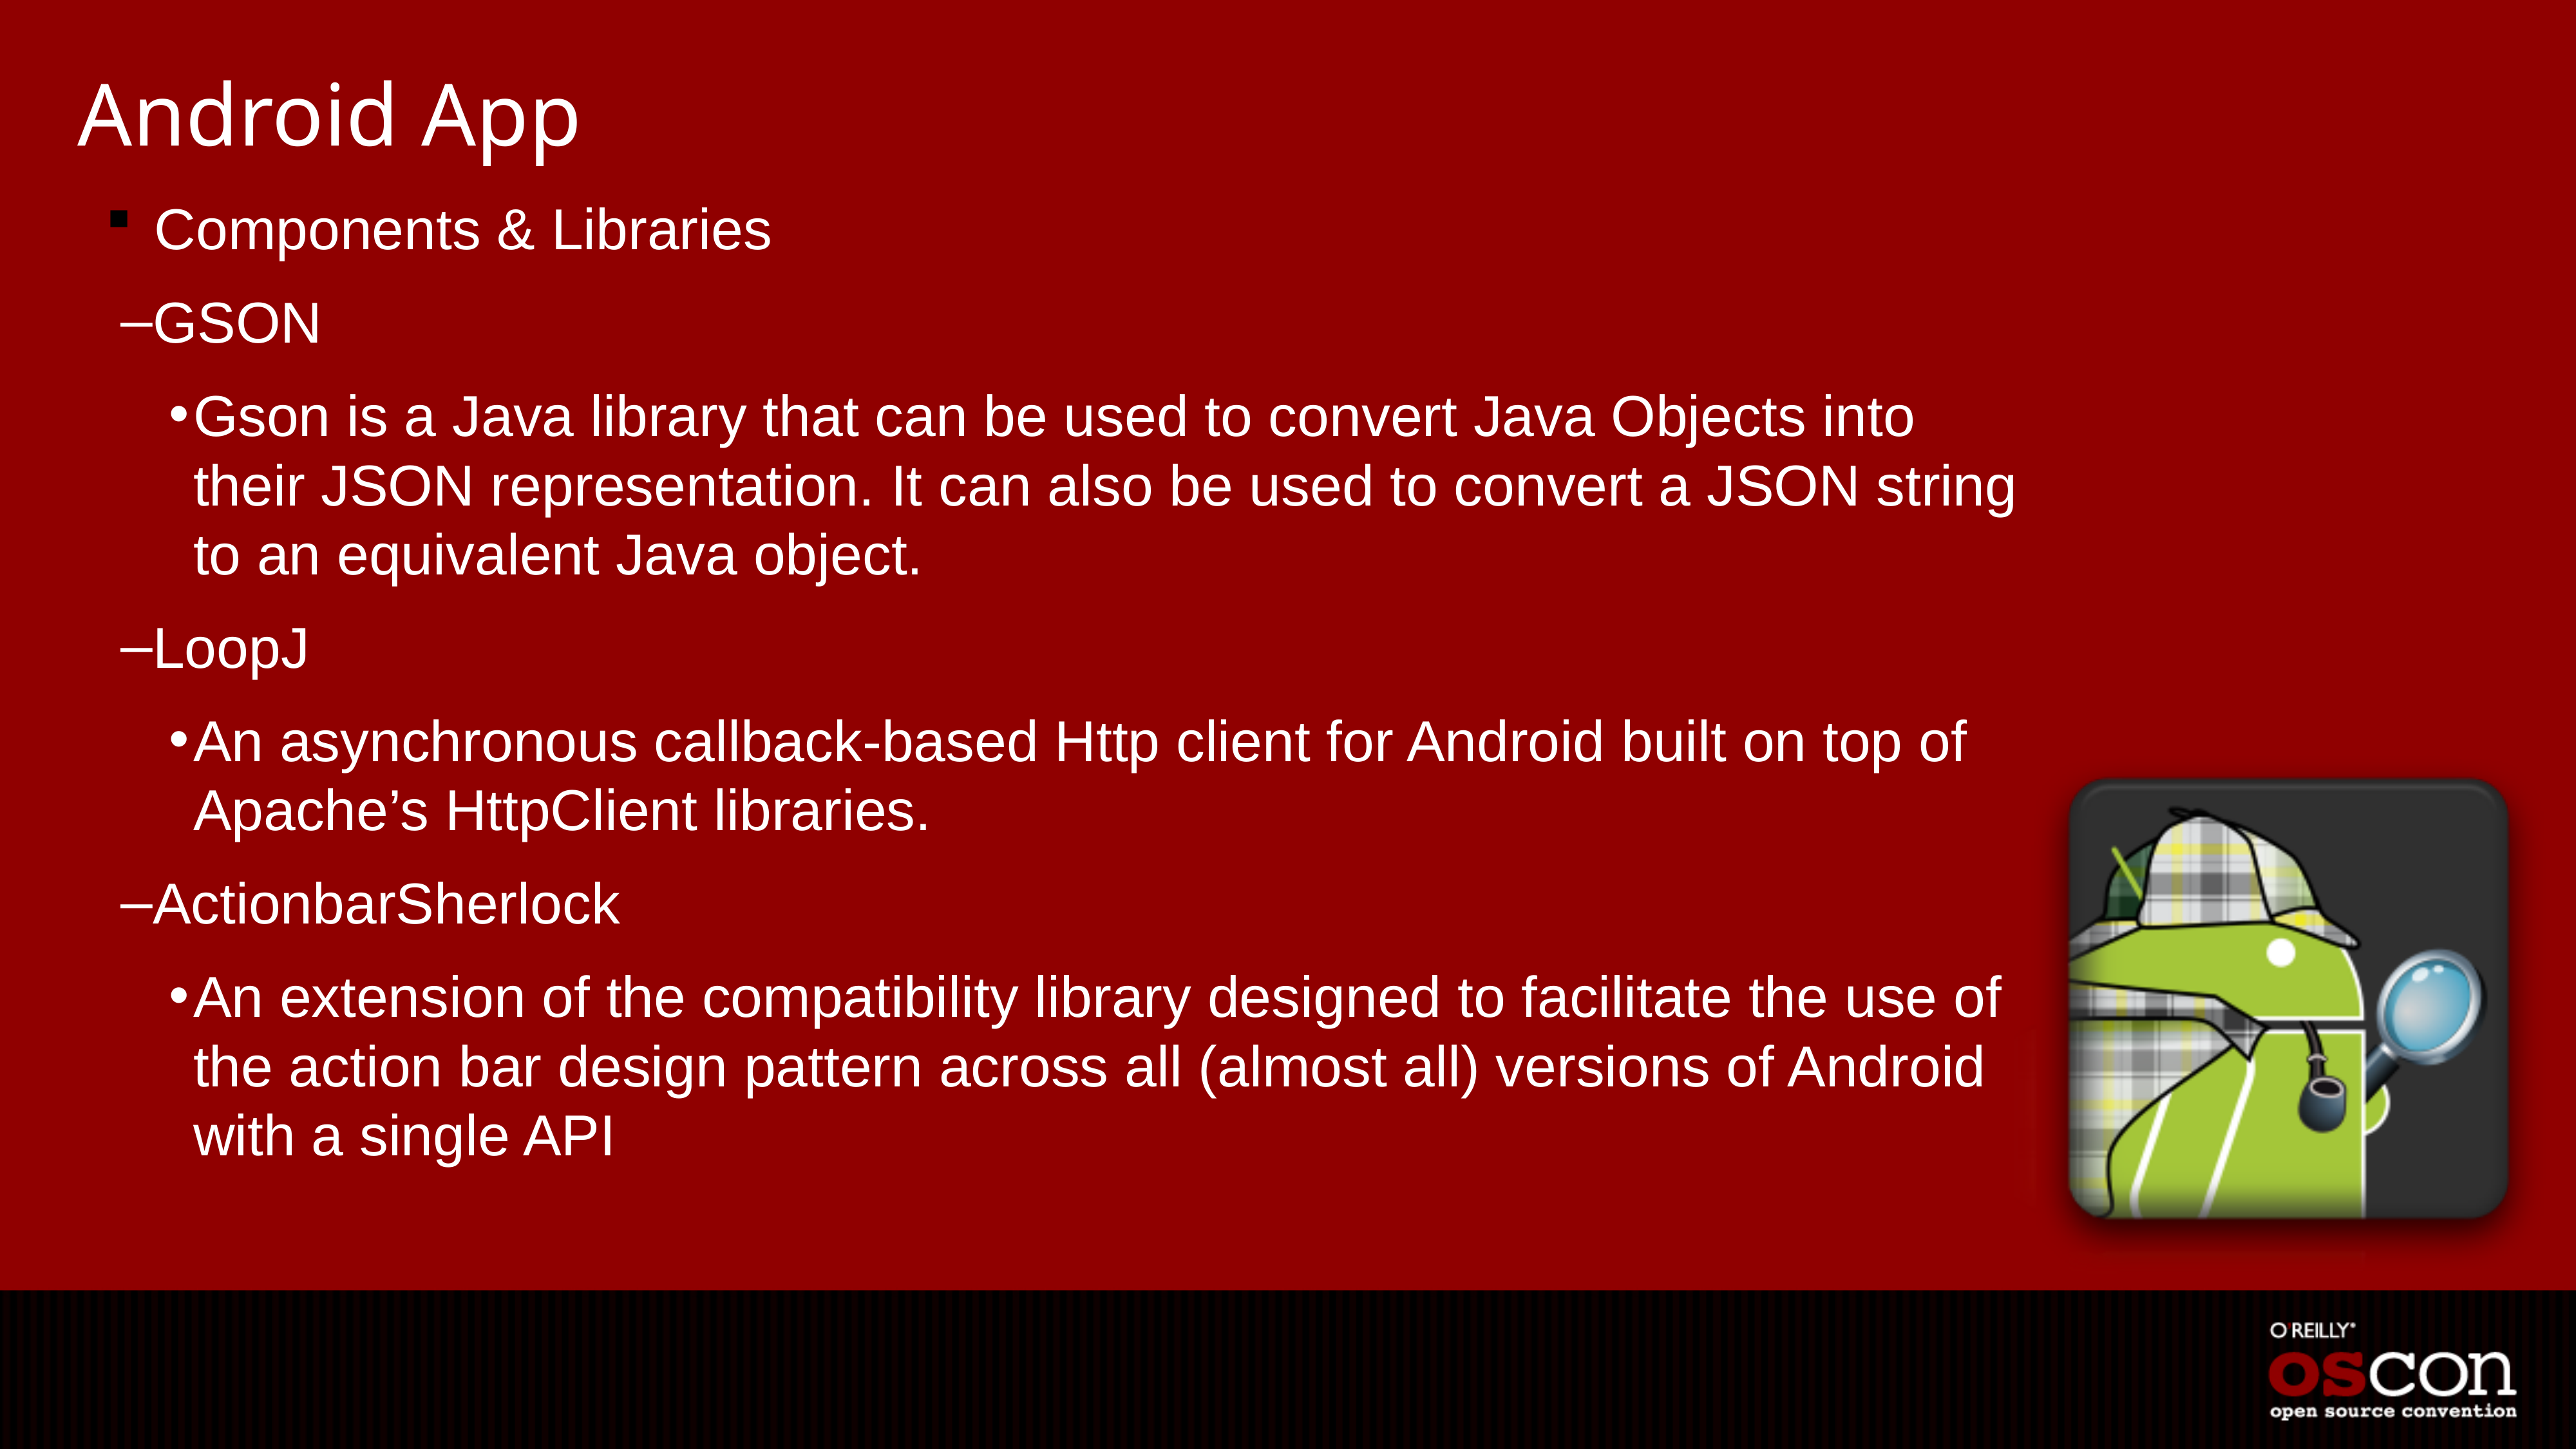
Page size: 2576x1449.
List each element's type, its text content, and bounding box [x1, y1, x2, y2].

list Components & Libraries GSON Gson is a Java library that can be used to convert Java Objects into their JSON representation. It can also be used to convert a JSON string to an equivalent Java object. LoopJ An asynchronous callback-based Http client for Android built on top of Apache’s HttpClient libraries. ActionbarSherlock An extension of the compatibility library designed to facilitate the use of the action bar design pattern across all (almost all) versions of Android with a single API [72, 191, 2029, 1449]
title Android App [72, 24, 2501, 199]
picture [0, 0, 2576, 1449]
